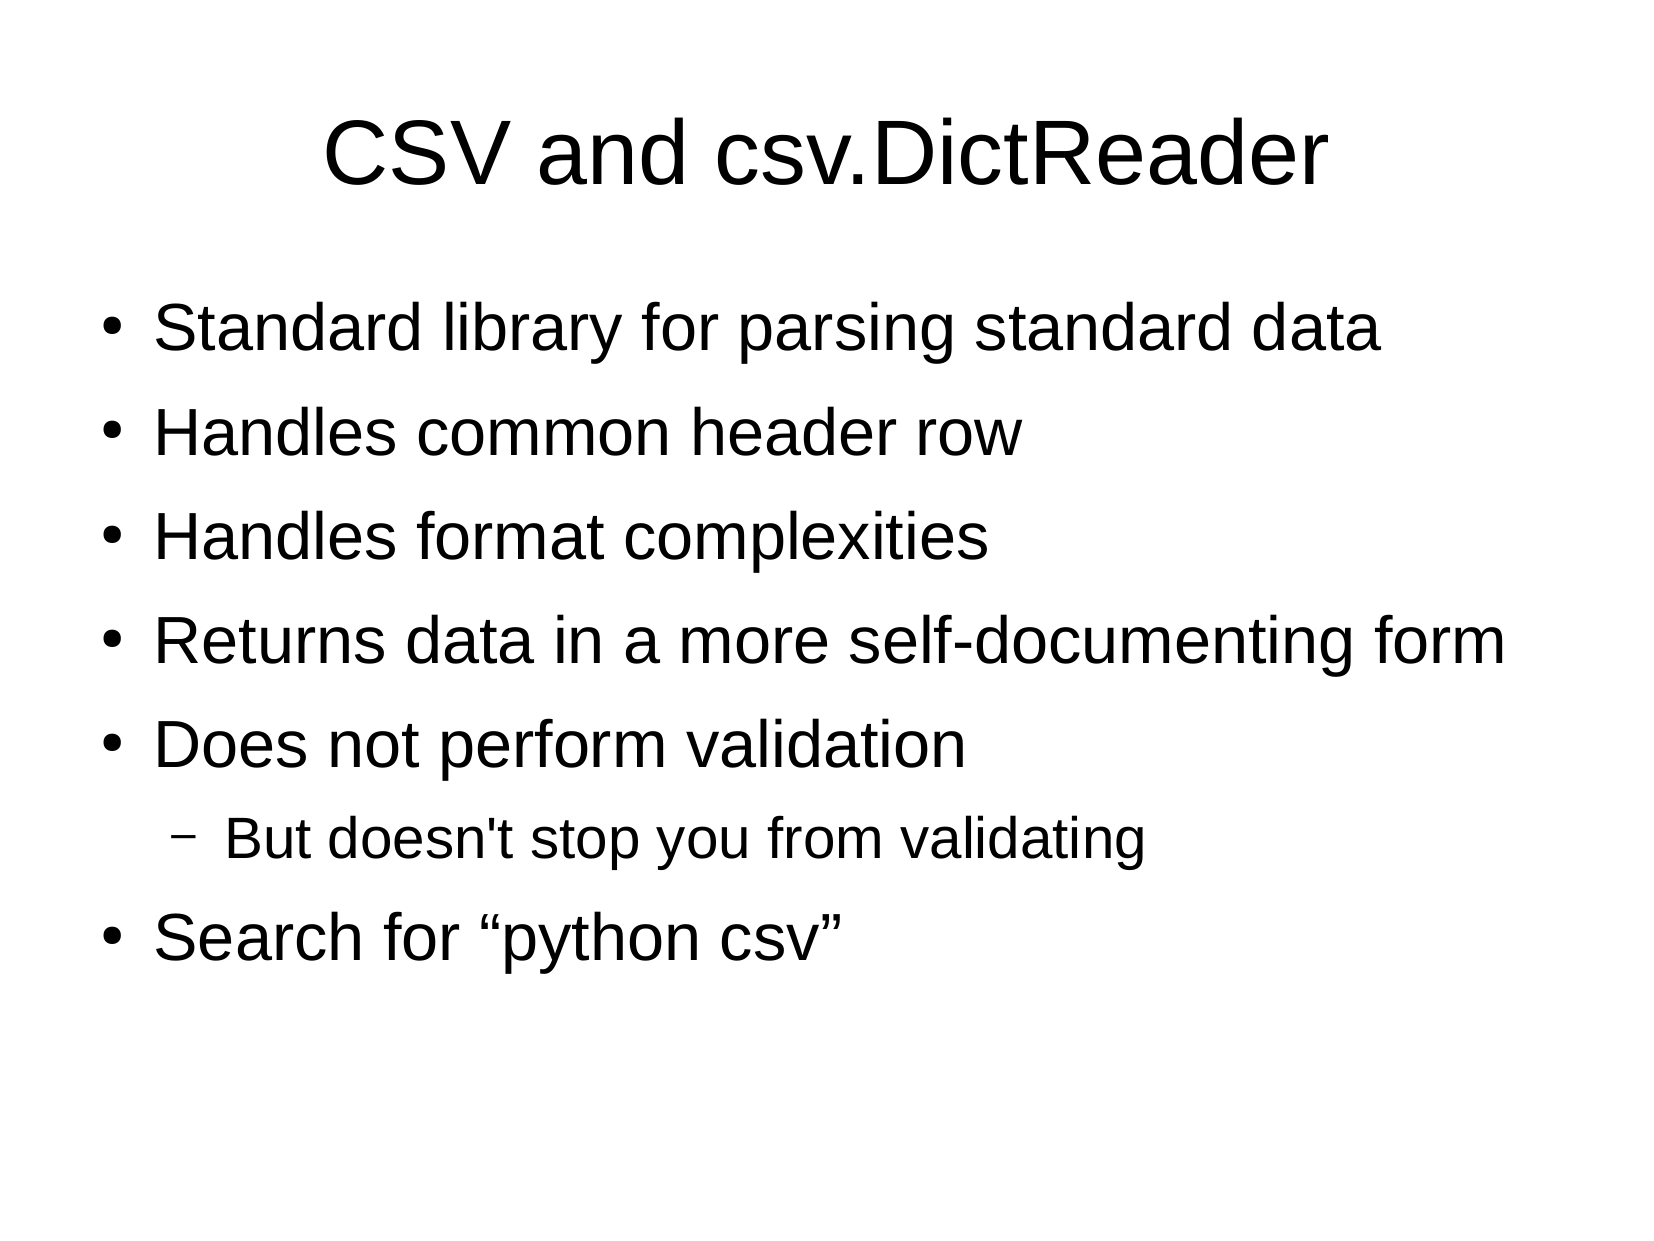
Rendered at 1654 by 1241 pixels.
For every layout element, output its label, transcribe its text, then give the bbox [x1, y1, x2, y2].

title CSV and csv.DictReader [82, 49, 1571, 257]
list Standard library for parsing standard data Handles common header row Handles format complexities Returns data in a more self-documenting form Does not perform validation But doesn't stop you from validating Search for “python csv” [82, 290, 1571, 1010]
